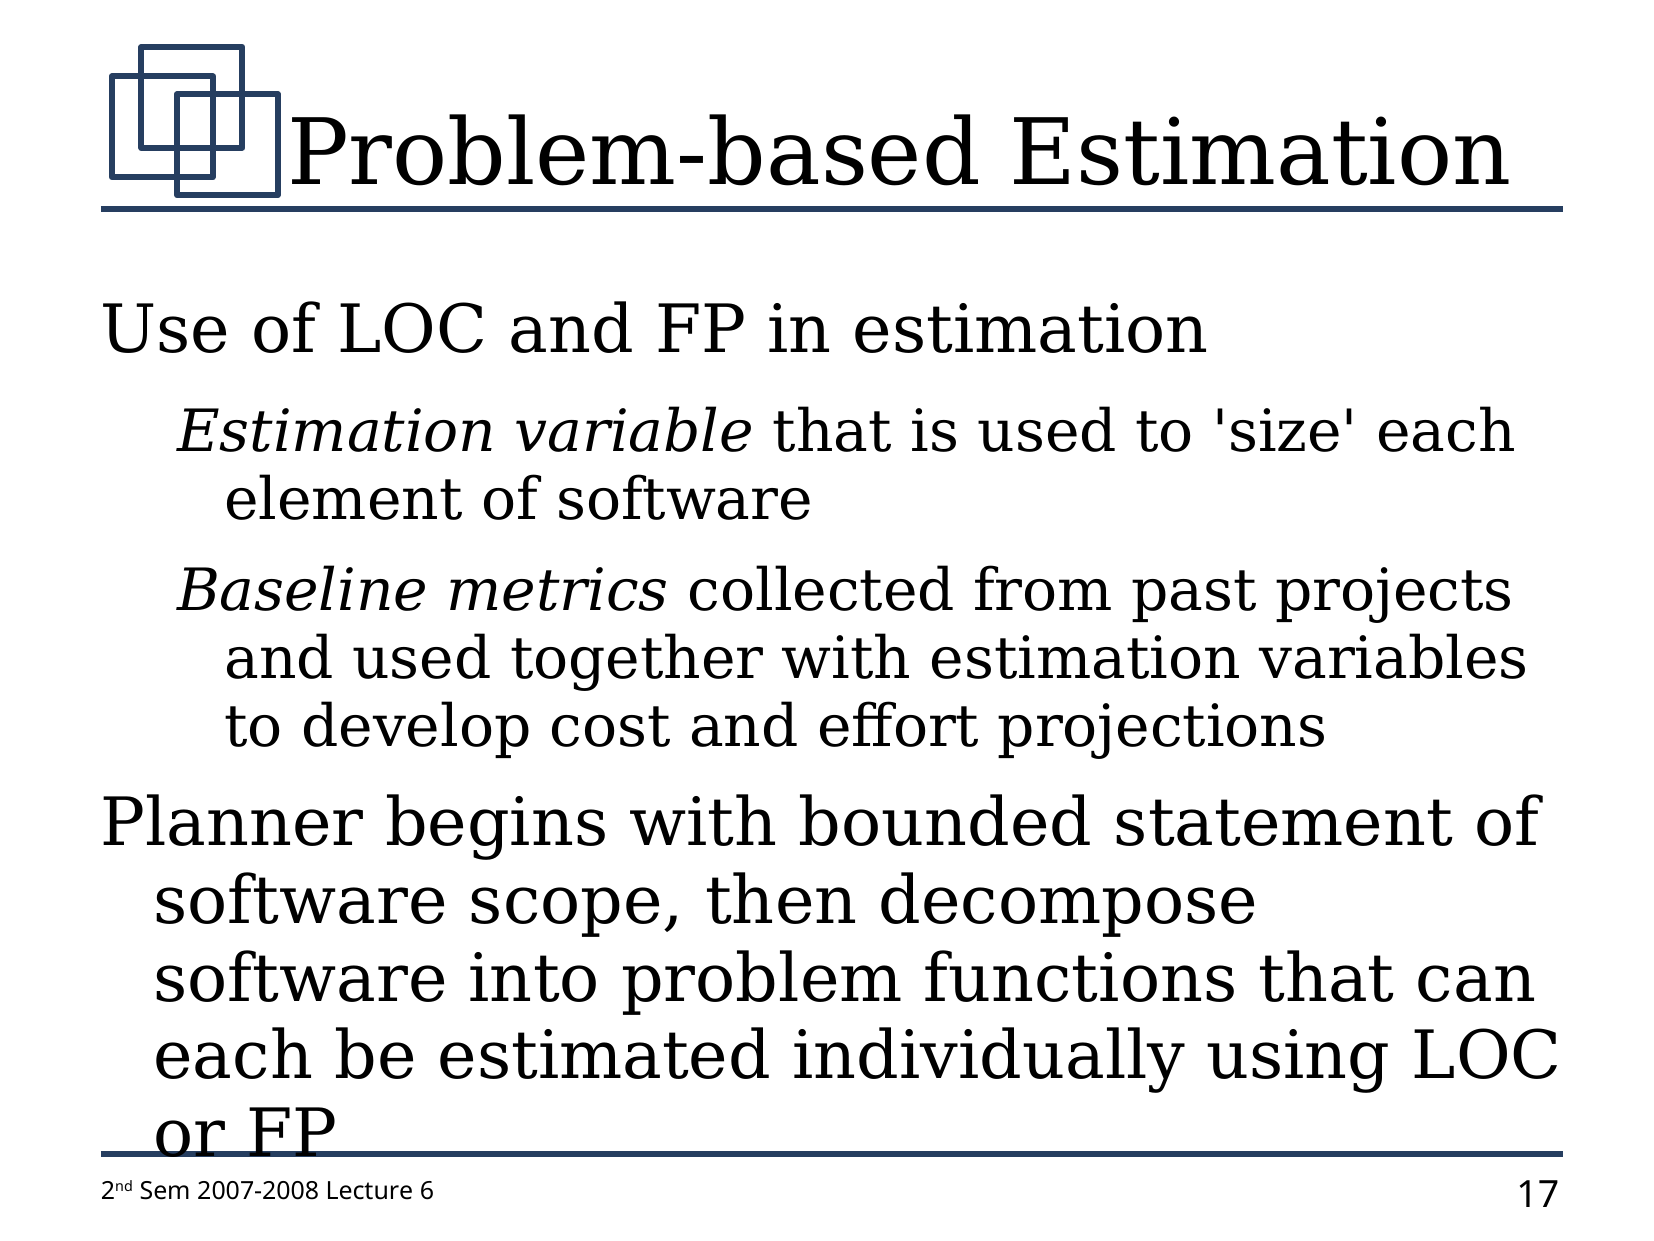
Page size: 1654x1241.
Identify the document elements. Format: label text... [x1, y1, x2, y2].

list Use of LOC and FP in estimation Estimation variable that is used to 'size' each element of software Baseline metrics collected from past projects and used together with estimation variables to develop cost and effort projections Planner begins with bounded statement of software scope, then decompose software into problem functions that can each be estimated individually using LOC or FP [82, 290, 1571, 1109]
title Problem-based Estimation [82, 49, 1571, 257]
